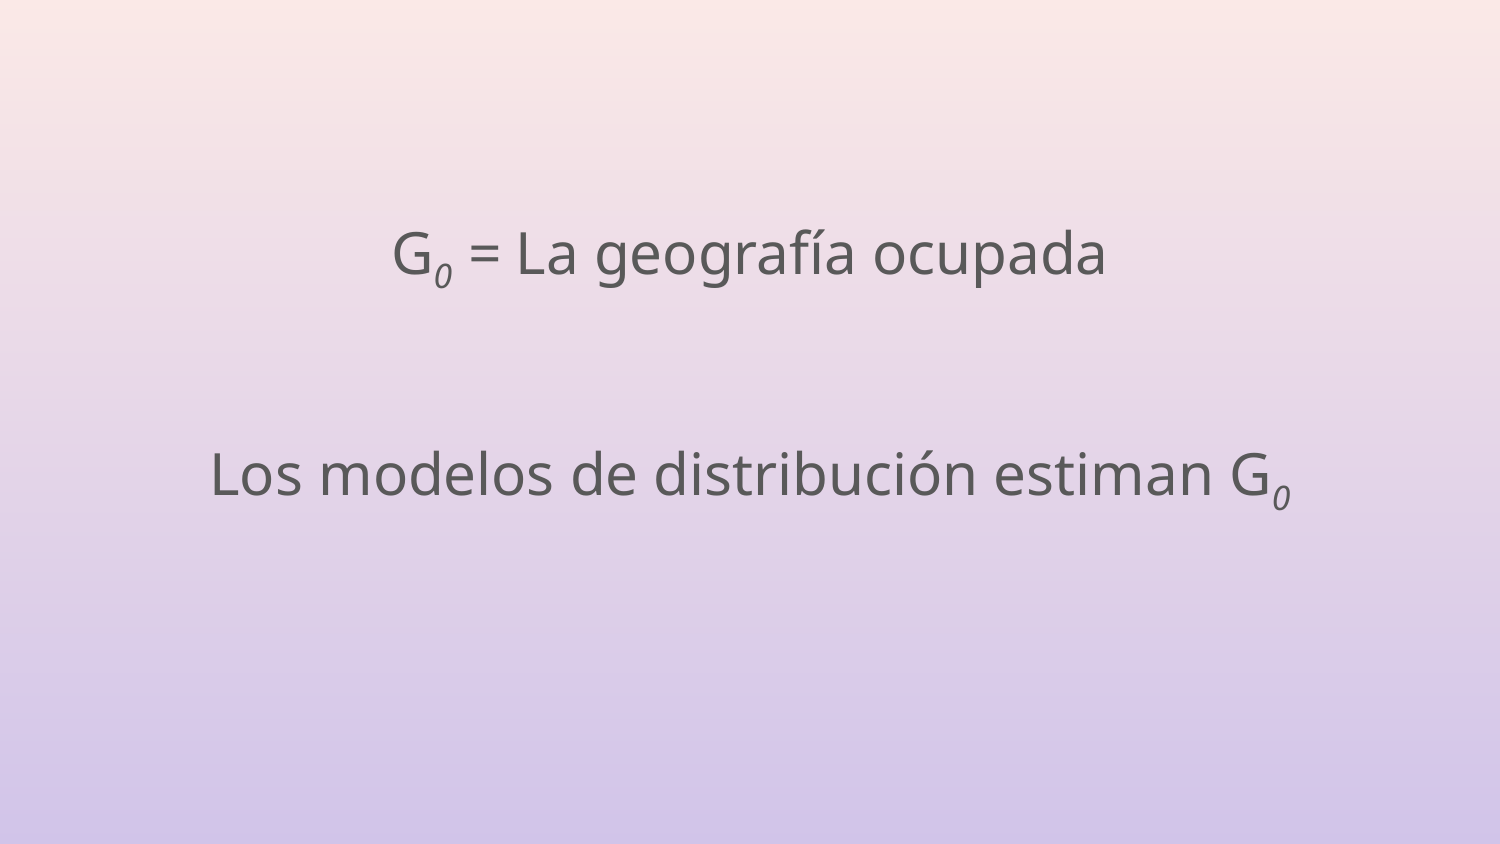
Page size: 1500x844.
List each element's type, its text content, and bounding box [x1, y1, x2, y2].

list G0 = La geografía ocupada Los modelos de distribución estiman G0 [51, 189, 1449, 750]
